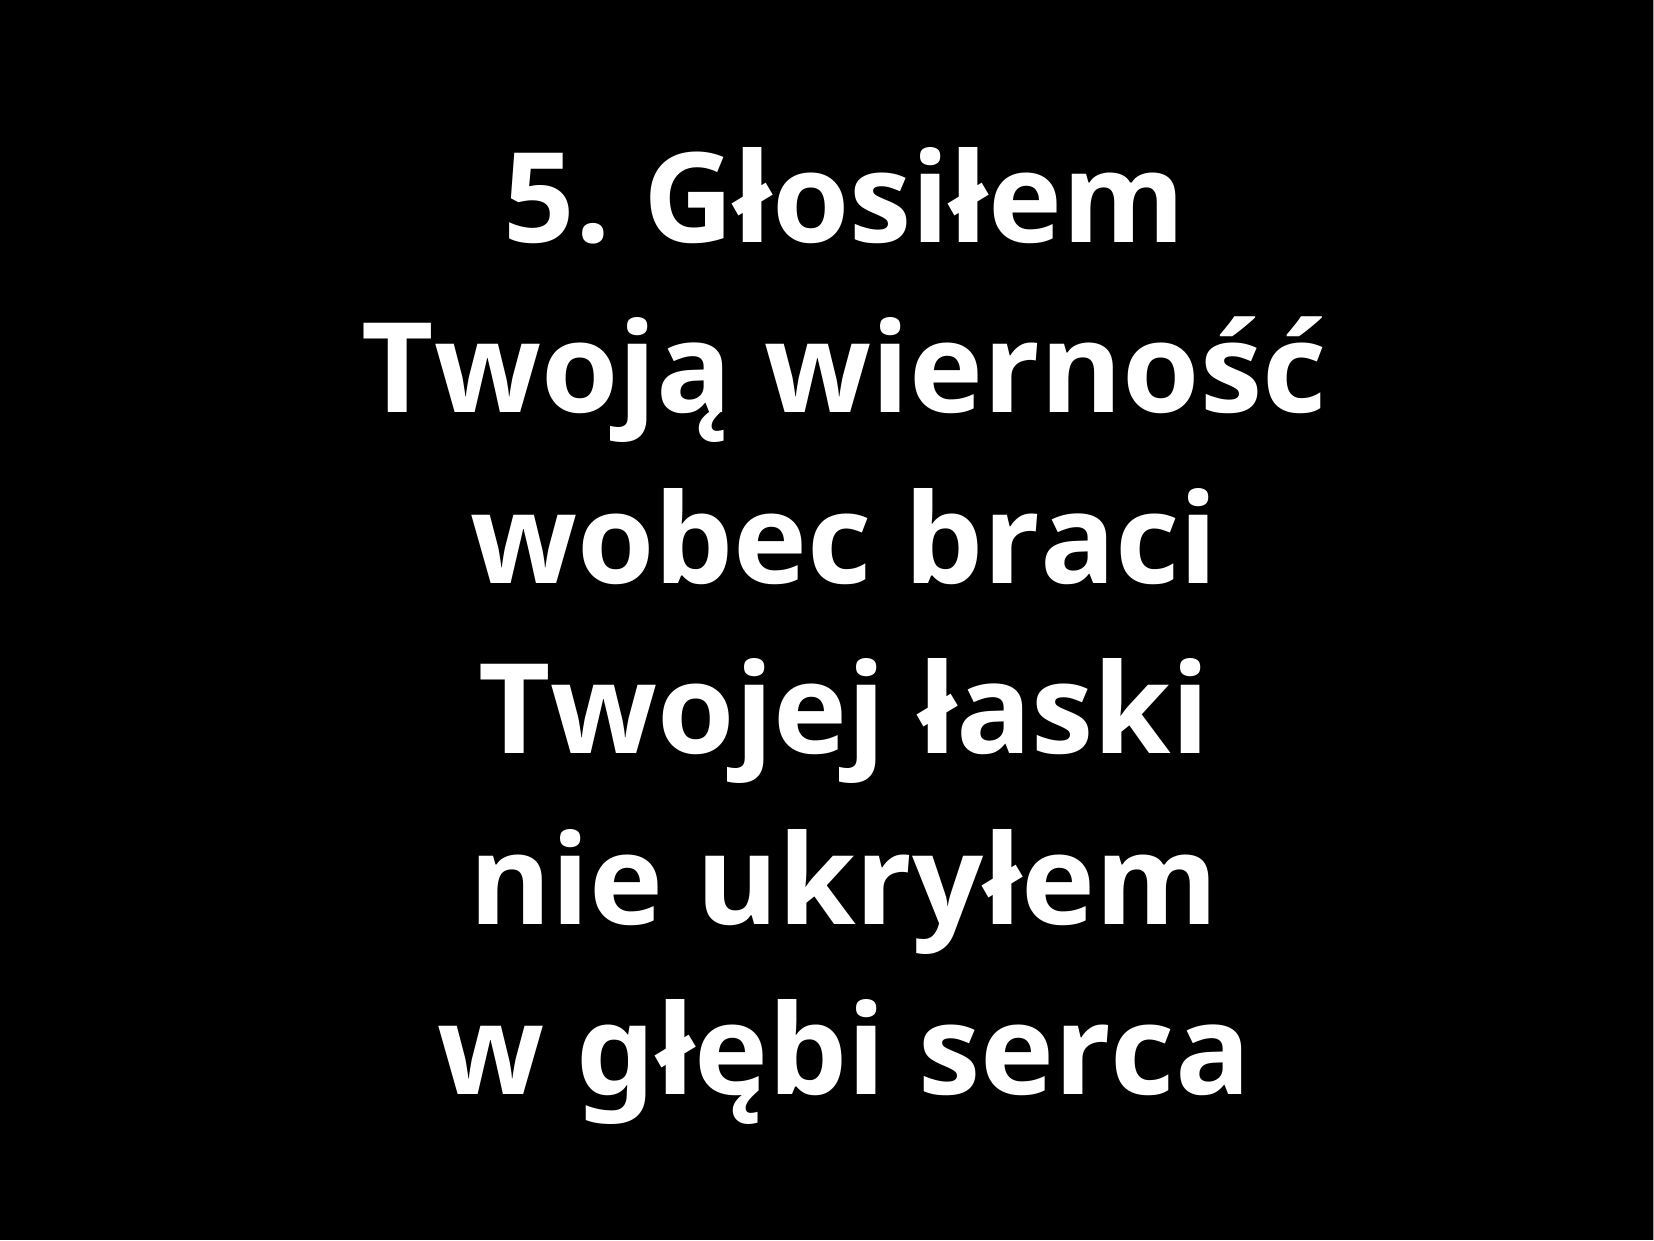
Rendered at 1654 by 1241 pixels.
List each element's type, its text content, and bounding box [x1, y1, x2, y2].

subtitle 5. Głosiłem Twoją wierność wobec braci Twojej łaski nie ukryłem w głębi serca [0, 0, 1654, 1241]
